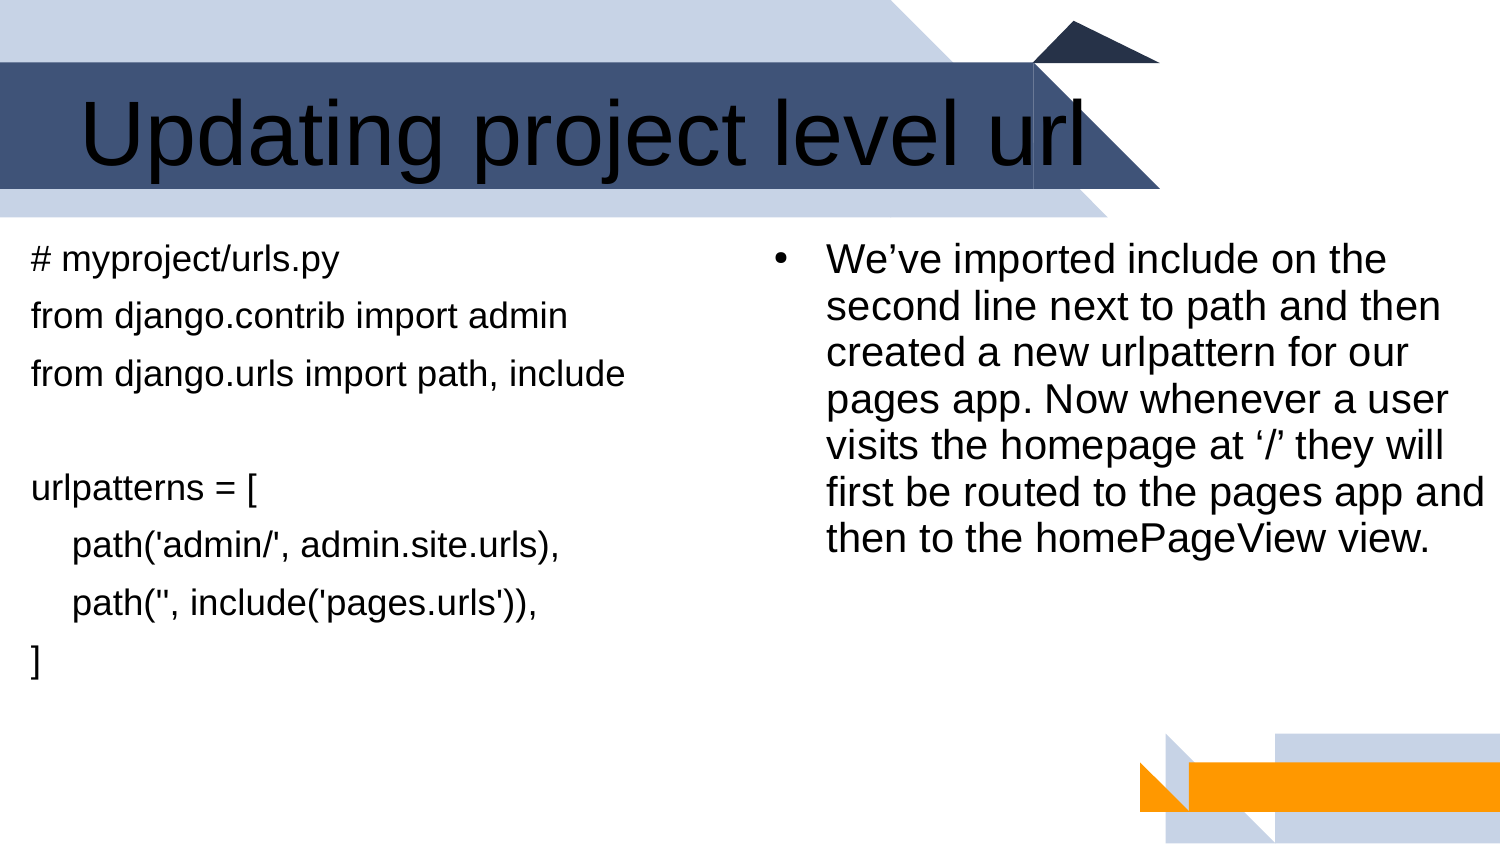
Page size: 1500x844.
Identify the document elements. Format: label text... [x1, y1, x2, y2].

list We’ve imported include on the second line next to path and then created a new urlpattern for our pages app. Now whenever a user visits the homepage at ‘/’ they will first be routed to the pages app and then to the homePageView view. [755, 236, 1500, 683]
list # myproject/urls.py from django.contrib import admin from django.urls import path, include urlpatterns = [ path('admin/', admin.site.urls), path('', include('pages.urls')), ] [0, 238, 1052, 686]
title Updating project level url [0, 31, 1217, 237]
